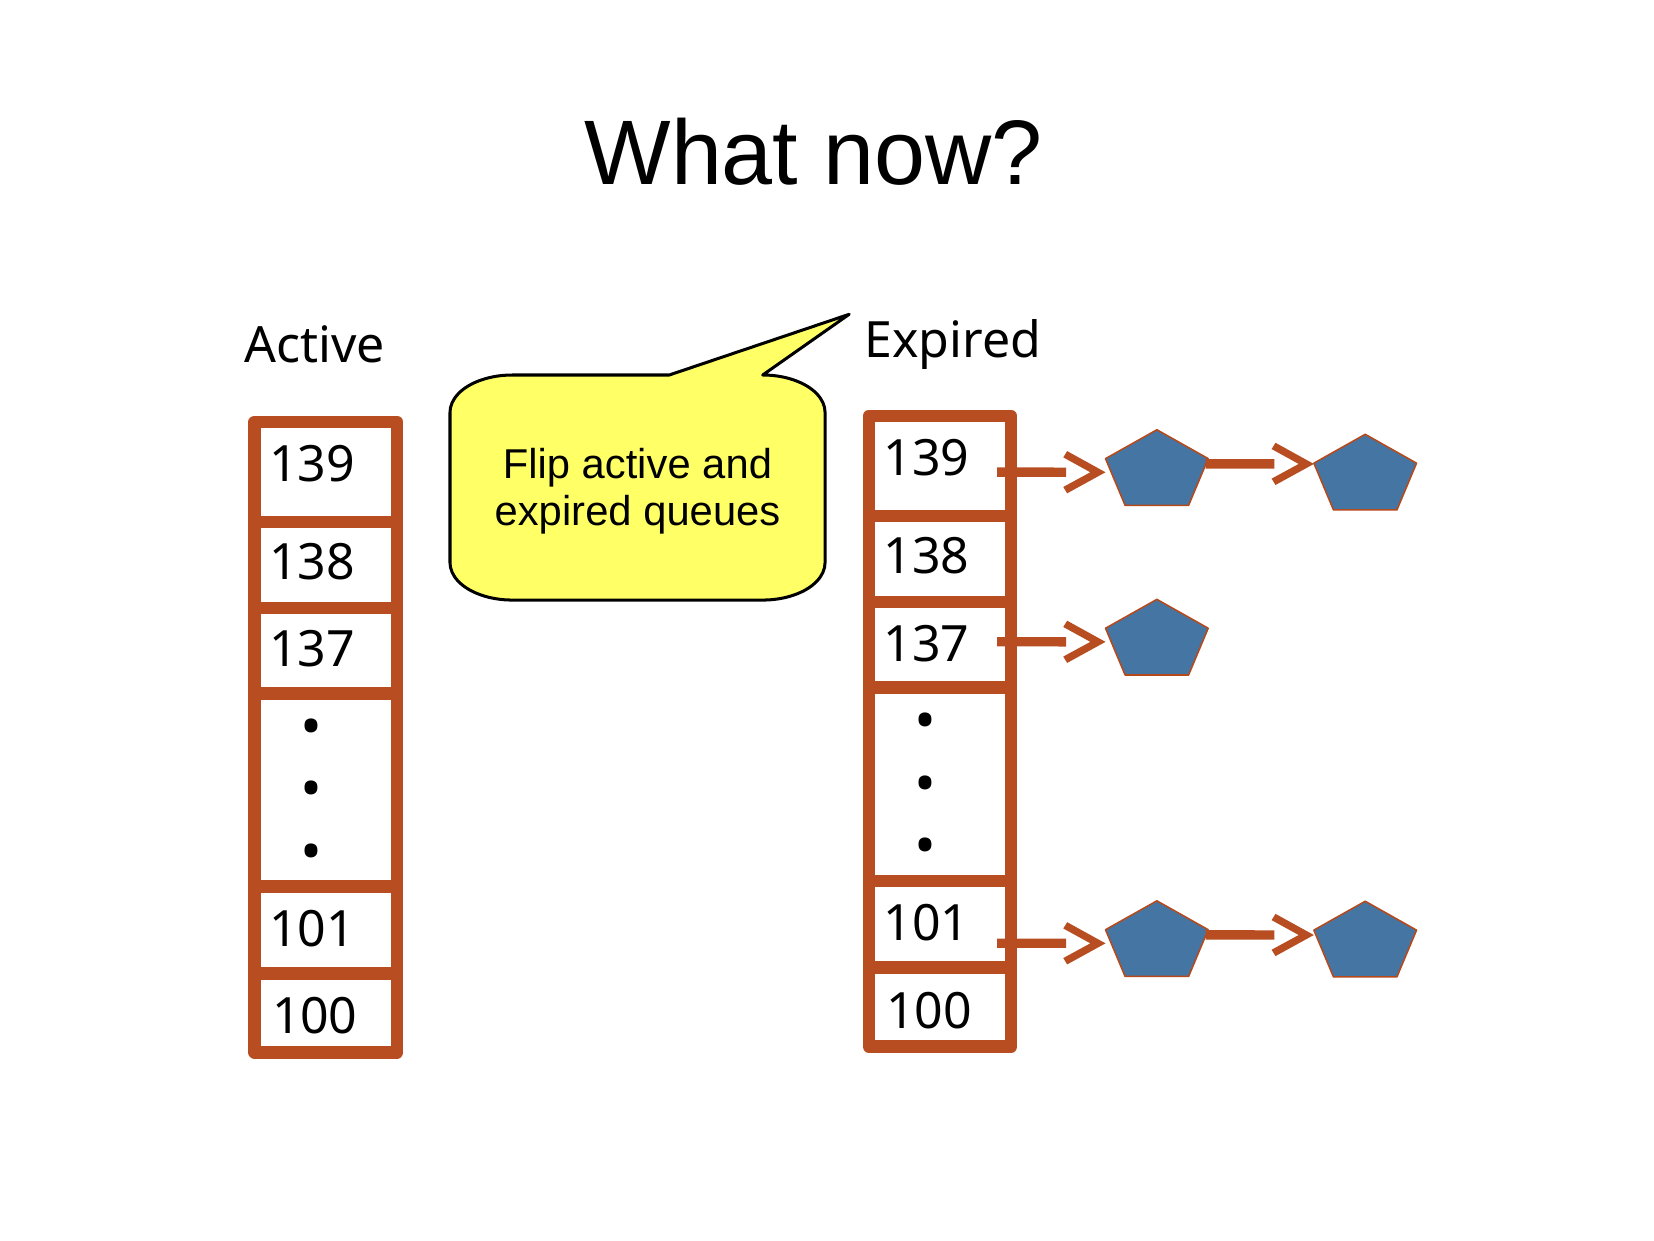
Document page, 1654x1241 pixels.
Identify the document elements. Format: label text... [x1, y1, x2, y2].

text_box 138 [254, 521, 381, 597]
text_box 137 [254, 609, 381, 685]
text_box Active [229, 305, 430, 380]
text_box 100 [257, 980, 383, 1052]
text_box 139 [254, 423, 381, 499]
text_box [1313, 901, 1417, 977]
text_box 138 [868, 516, 995, 591]
text_box . . . [896, 668, 1023, 871]
text_box [1105, 900, 1209, 977]
text_box 101 [868, 883, 995, 959]
title What now? [82, 49, 1571, 257]
text_box 137 [868, 603, 995, 679]
text_box 101 [254, 889, 381, 965]
text_box Expired [850, 299, 1126, 375]
text_box [1105, 429, 1209, 506]
text_box Flip active and expired queues [450, 314, 850, 601]
text_box [1105, 599, 1209, 676]
text_box [1313, 434, 1417, 510]
text_box . . . [282, 674, 408, 877]
text_box 139 [868, 418, 995, 493]
text_box 100 [871, 974, 998, 1046]
